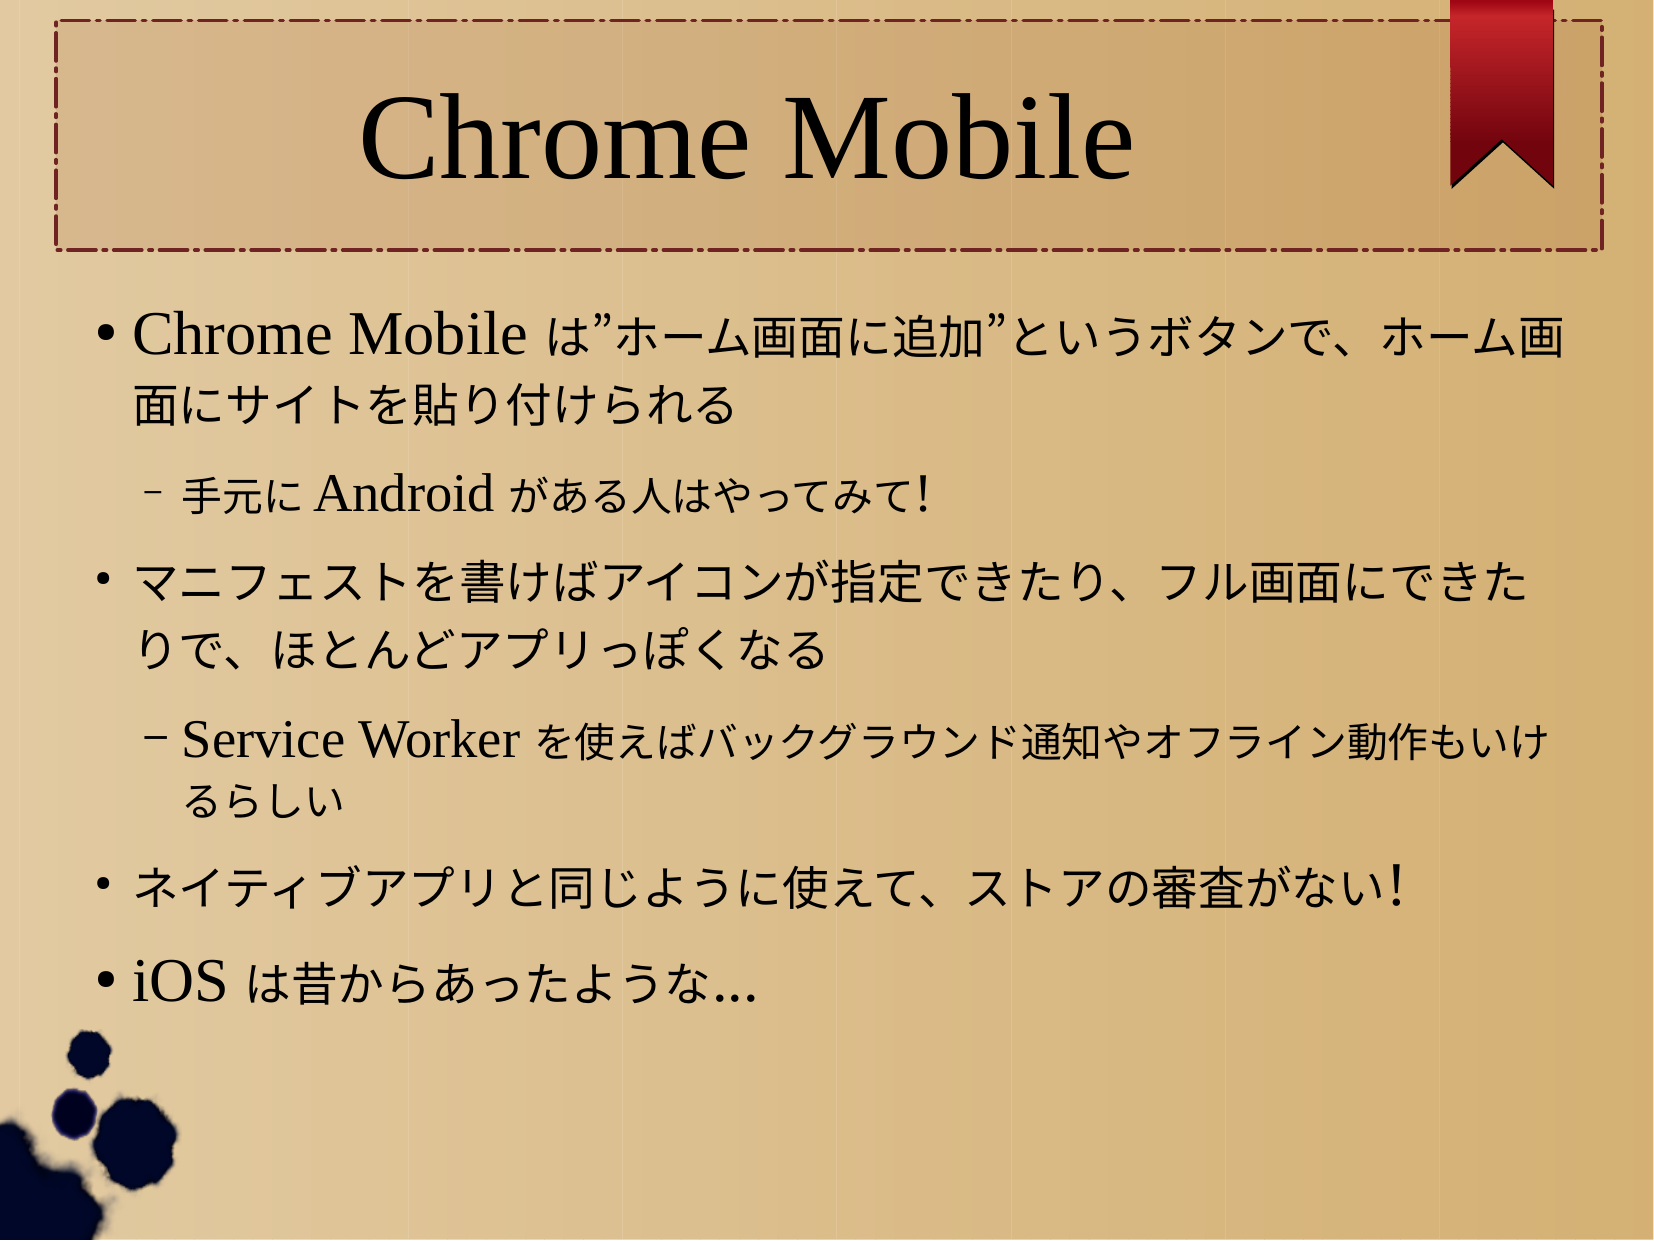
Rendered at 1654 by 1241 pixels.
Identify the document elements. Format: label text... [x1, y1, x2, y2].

list Chrome Mobile は”ホーム画面に追加”というボタンで、ホーム画面にサイトを貼り付けられる 手元に Android がある人はやってみて! マニフェストを書けばアイコンが指定できたり、フル画面にできたりで、ほとんどアプリっぽくなる Service Worker を使えばバックグラウンド通知やオフライン動作もいけるらしい ネイティブアプリと同じように使えて、ストアの審査がない! iOS は昔からあったような... [82, 299, 1571, 1019]
title Chrome Mobile [82, 47, 1412, 229]
